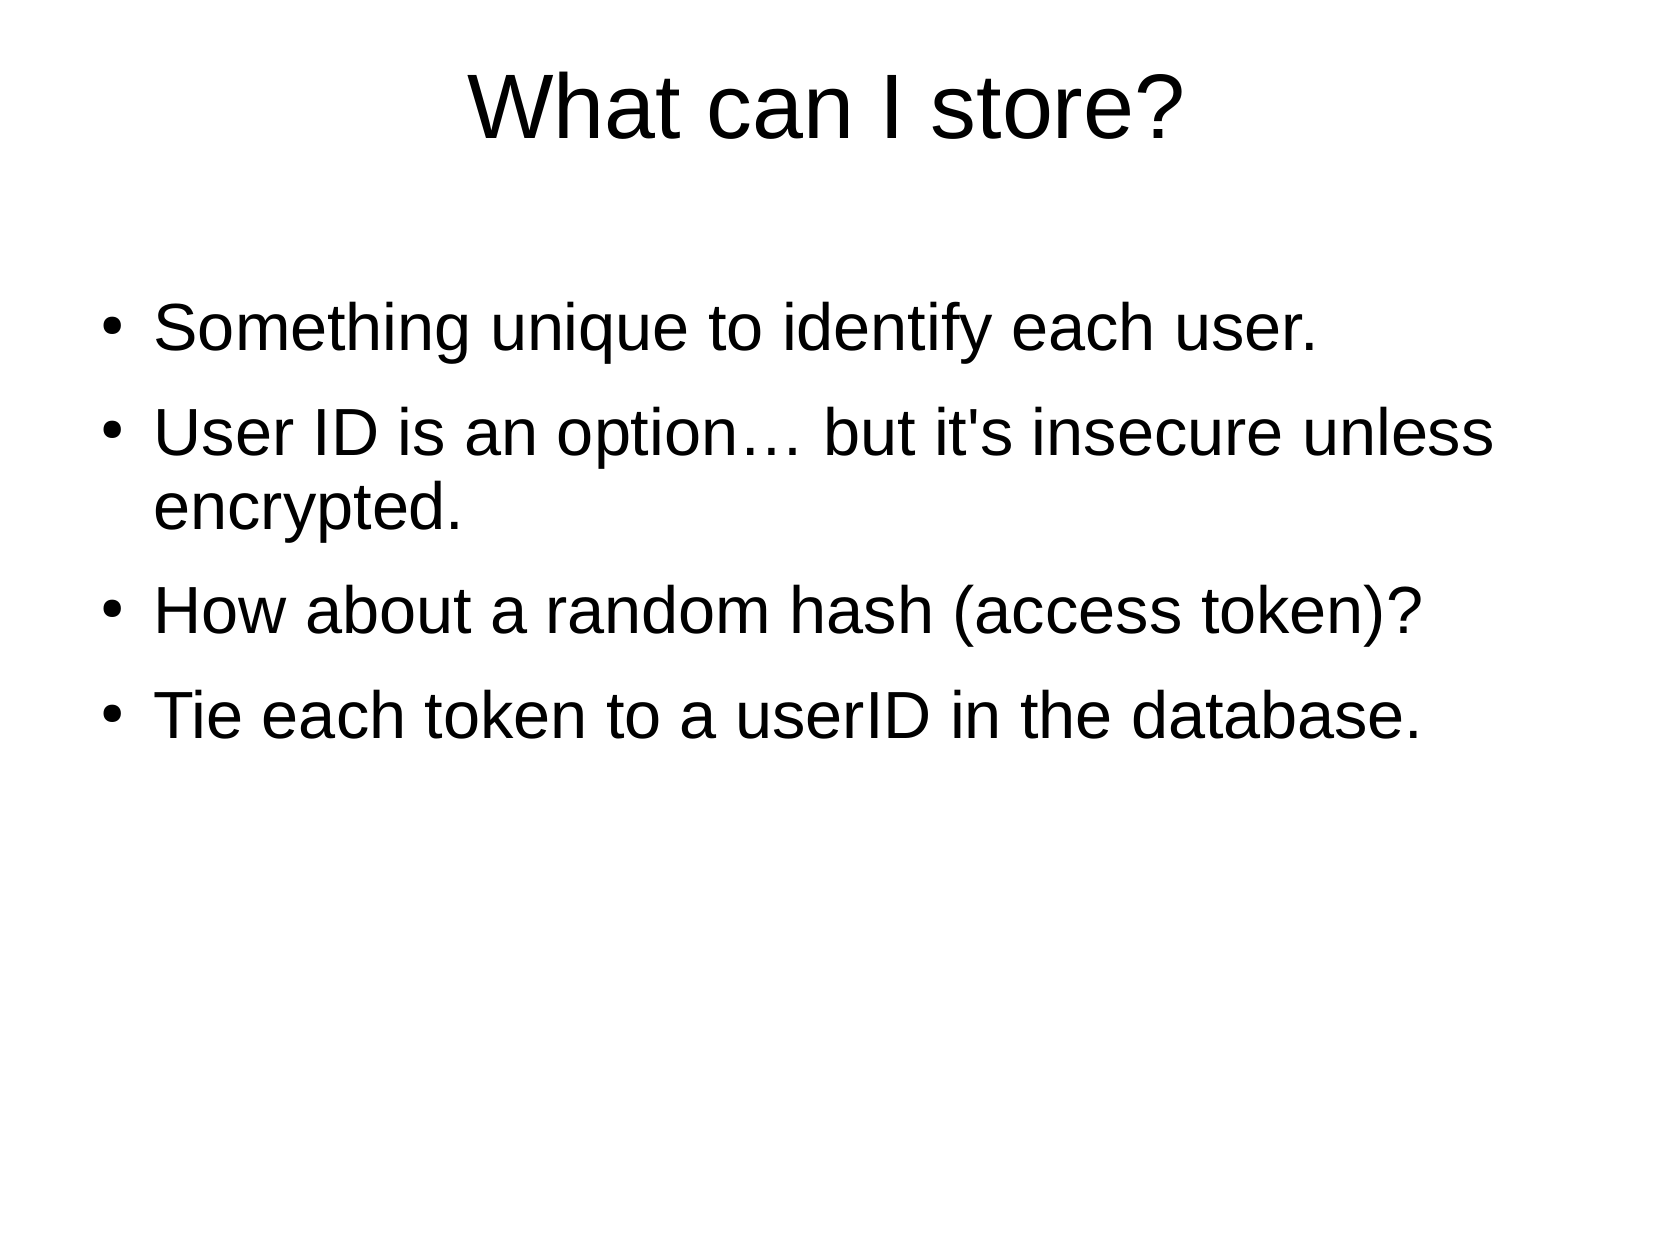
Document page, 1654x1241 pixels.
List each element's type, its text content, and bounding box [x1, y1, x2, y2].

list Something unique to identify each user. User ID is an option… but it's insecure unless encrypted. How about a random hash (access token)? Tie each token to a userID in the database. [82, 290, 1571, 1010]
title What can I store? [82, 2, 1571, 211]
